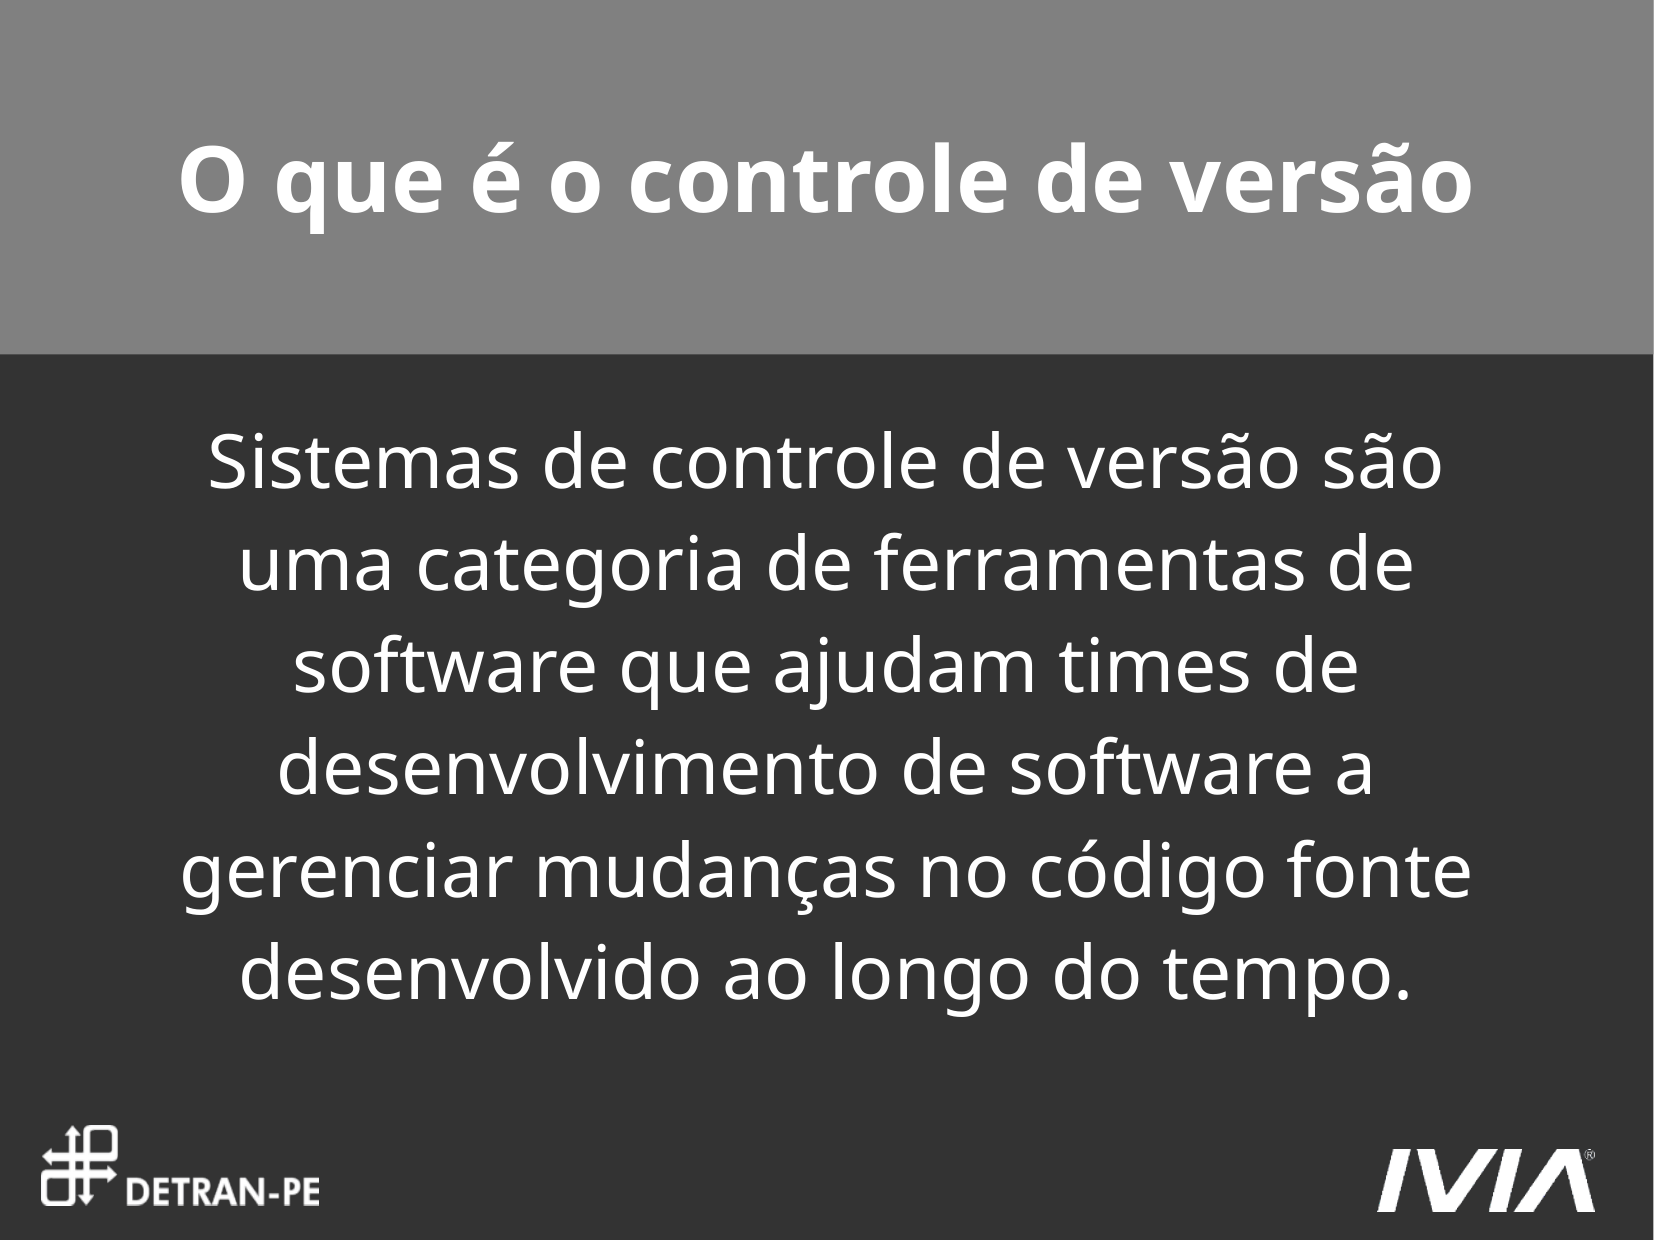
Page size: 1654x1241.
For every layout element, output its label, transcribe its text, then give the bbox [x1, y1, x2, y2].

subtitle Sistemas de controle de versão são uma categoria de ferramentas de software que ajudam times de desenvolvimento de software a gerenciar mudanças no código fonte desenvolvido ao longo do tempo. [141, 434, 1512, 995]
picture [41, 1125, 319, 1206]
picture [1377, 1149, 1595, 1212]
title O que é o controle de versão [82, 73, 1571, 281]
text_box [0, 0, 1654, 355]
